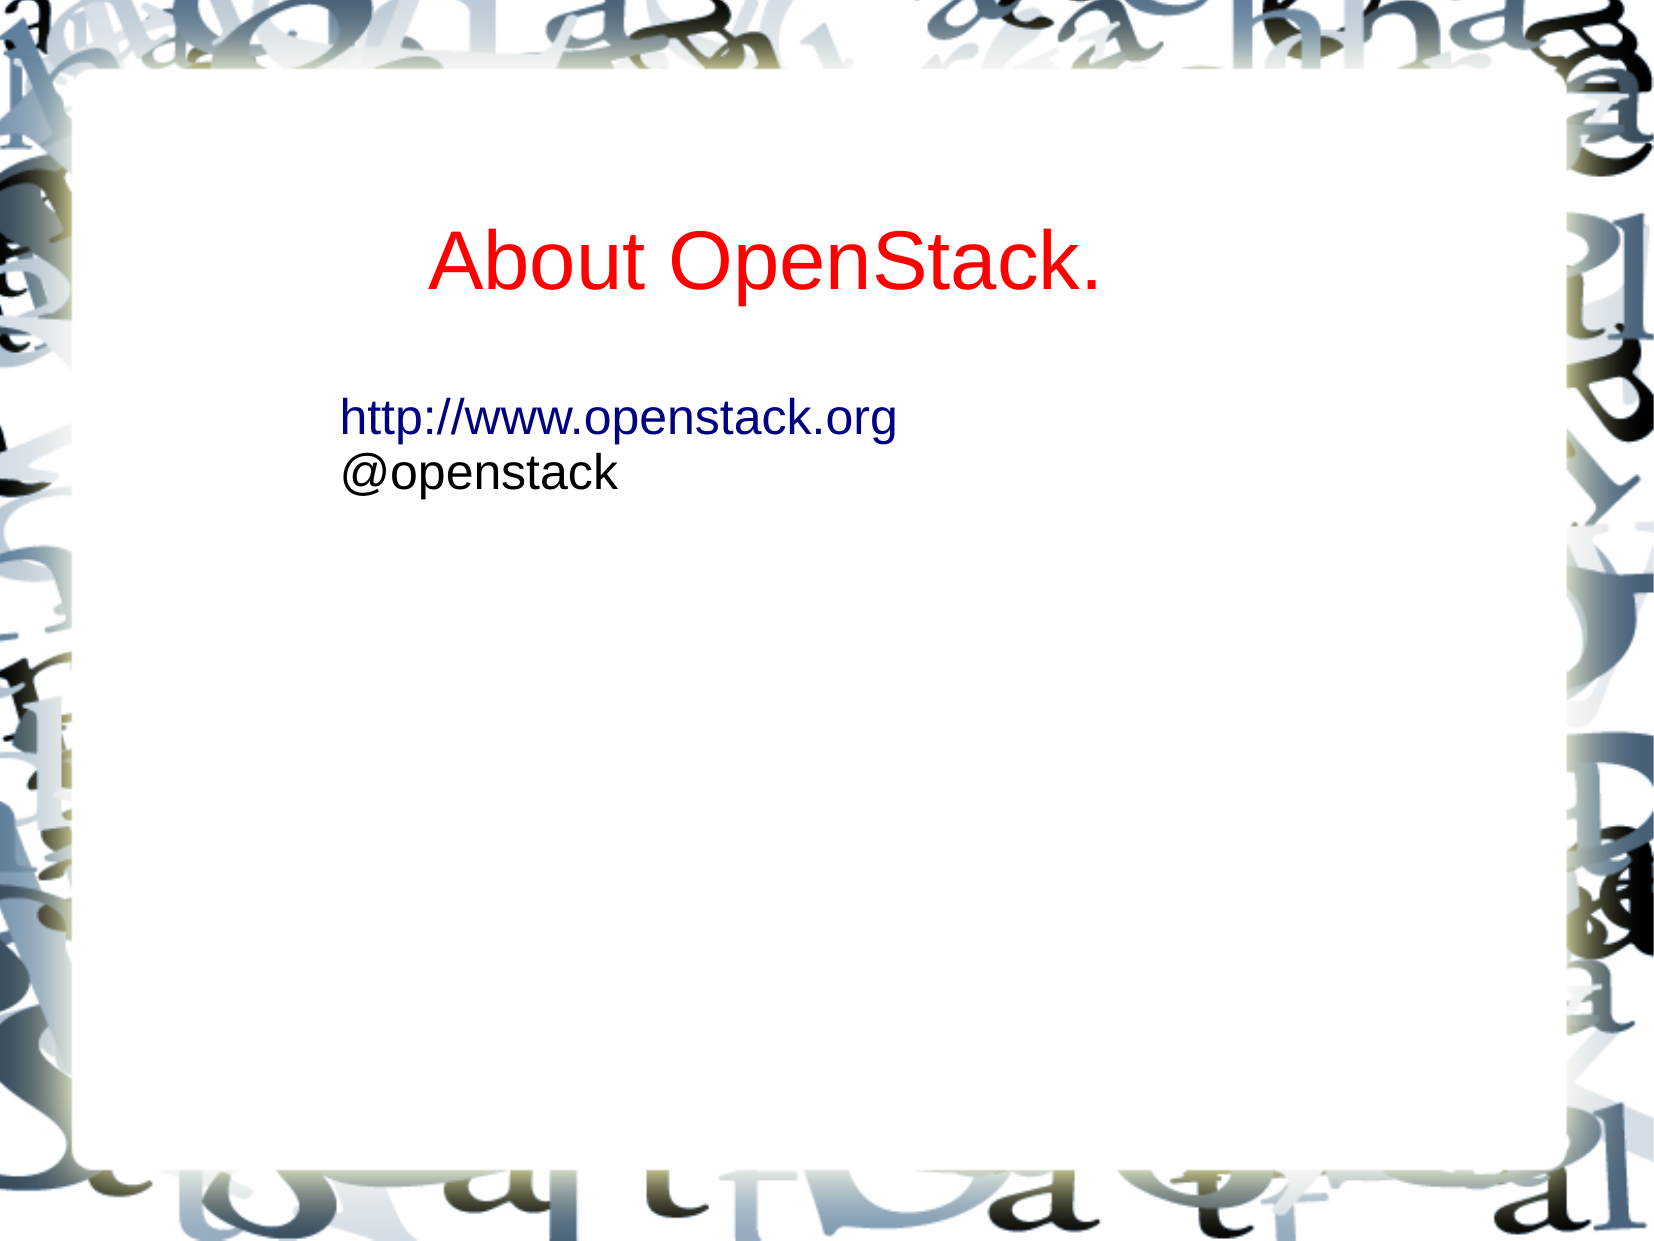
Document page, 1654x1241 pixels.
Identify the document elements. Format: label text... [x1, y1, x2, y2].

text_box About OpenStack. [413, 206, 1120, 315]
text_box http://www.openstack.org @openstack [324, 381, 914, 508]
picture [0, 0, 1654, 1241]
